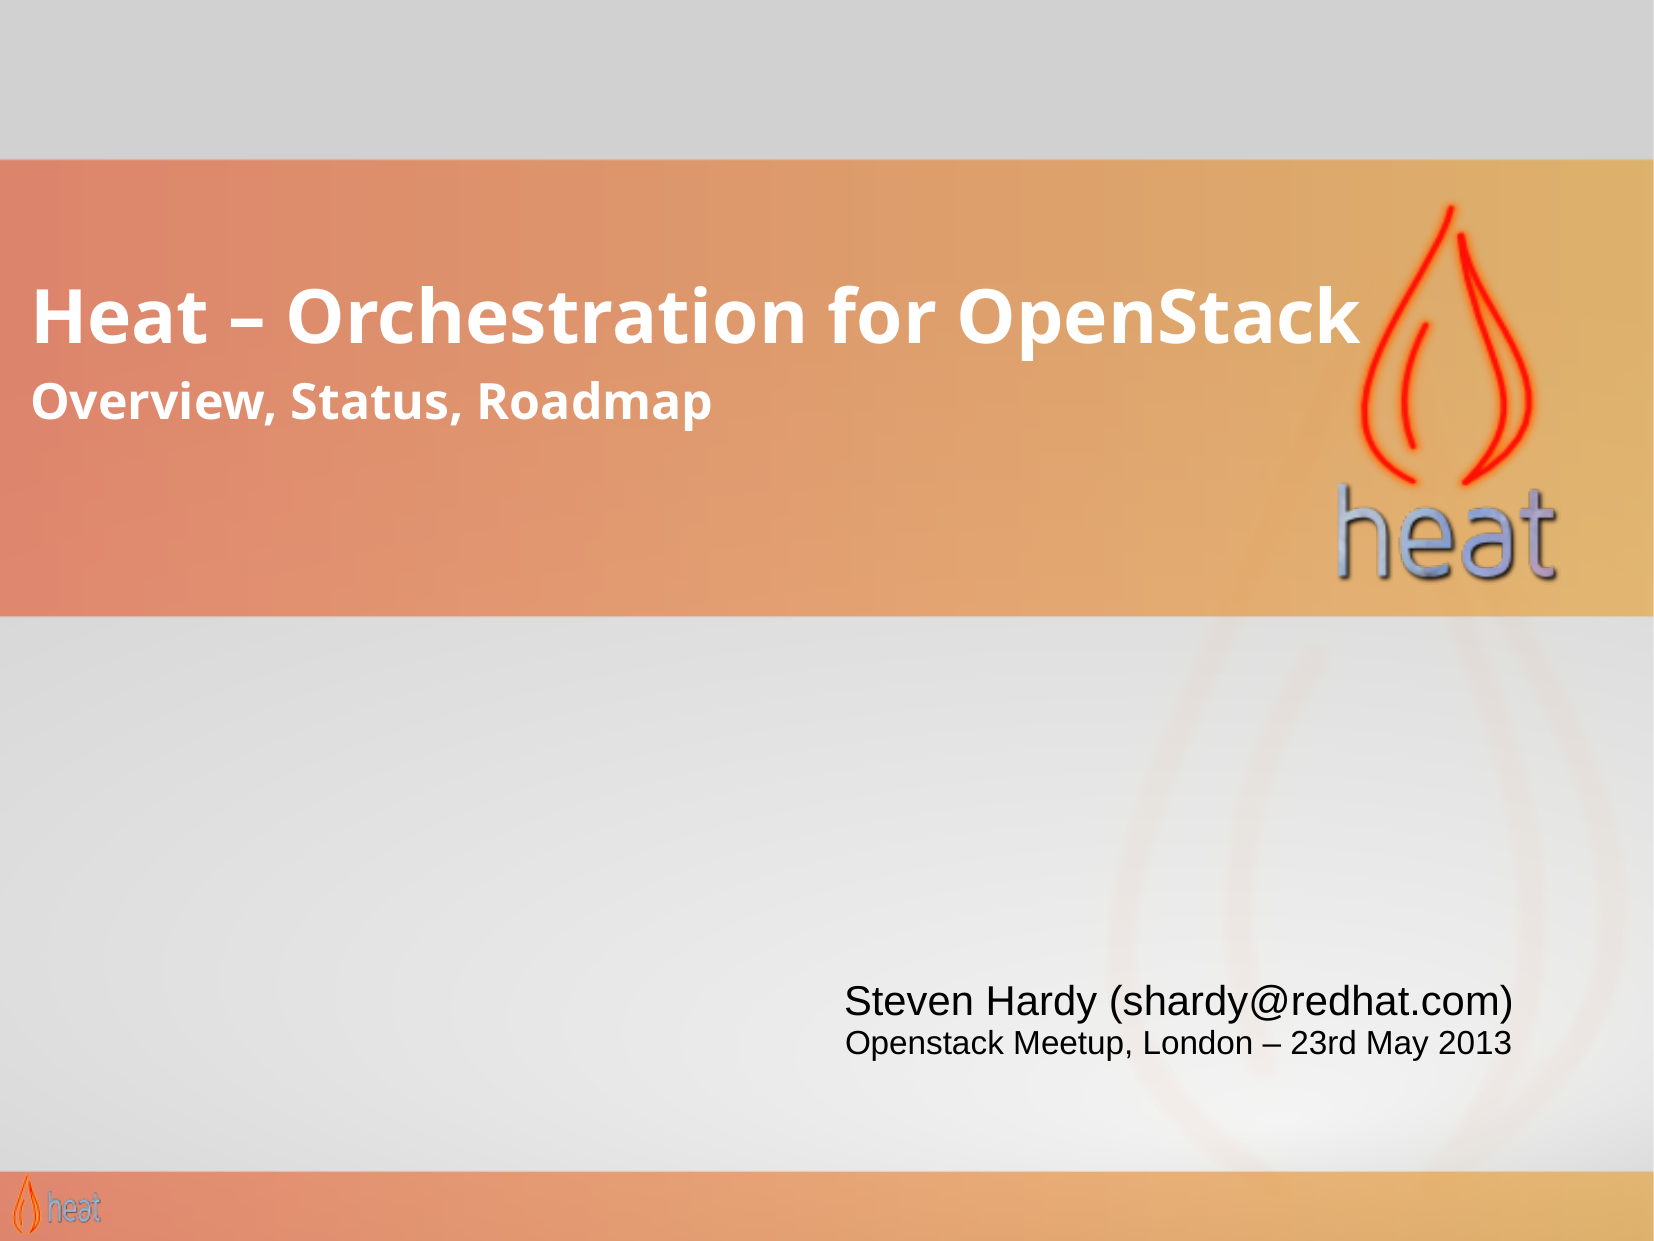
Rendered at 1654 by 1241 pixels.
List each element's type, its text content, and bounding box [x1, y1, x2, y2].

subtitle Steven Hardy (shardy@redhat.com) Openstack Meetup, London – 23rd May 2013 [435, 660, 1654, 1241]
title Heat – Orchestration for OpenStack Overview, Status, Roadmap [30, 255, 1519, 443]
picture [0, 0, 1654, 1241]
